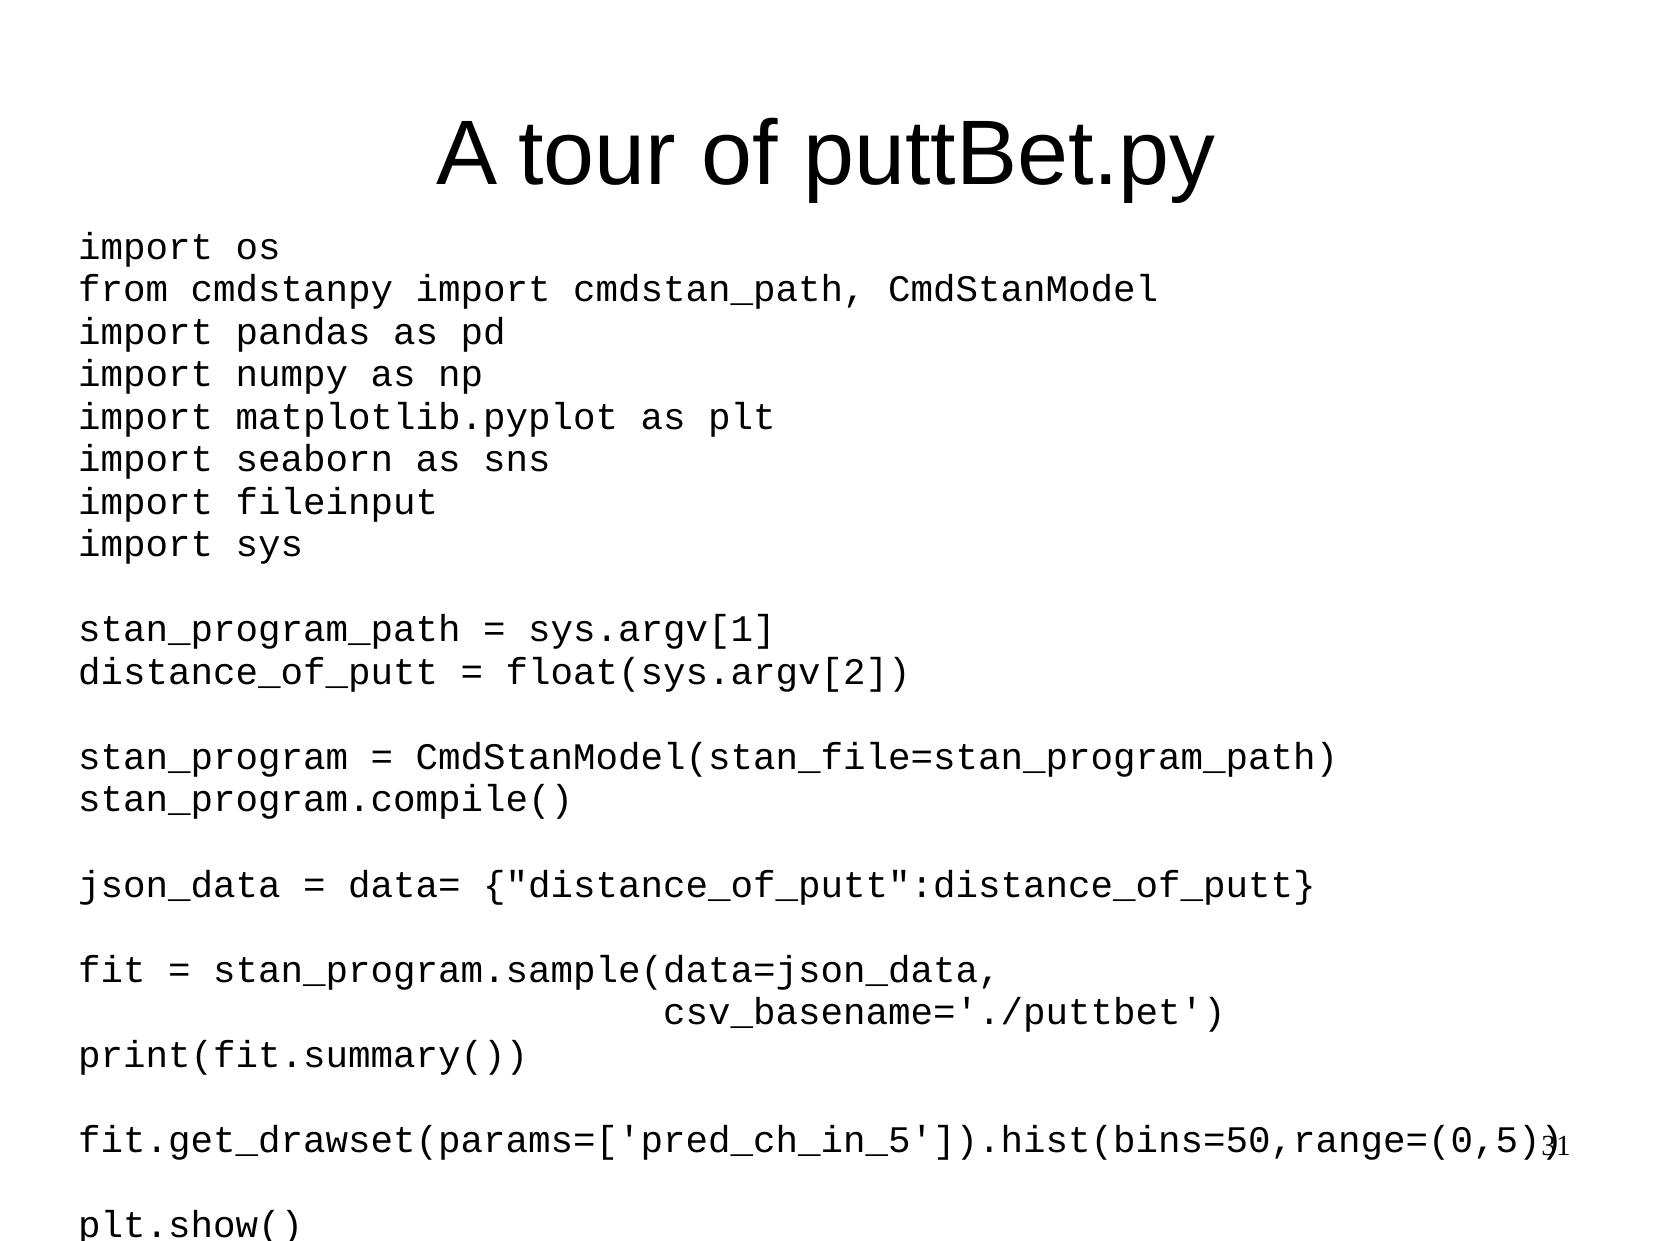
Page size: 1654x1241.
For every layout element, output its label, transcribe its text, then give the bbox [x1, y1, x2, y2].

title A tour of puttBet.py [82, 49, 1571, 257]
list import os from cmdstanpy import cmdstan_path, CmdStanModel import pandas as pd import numpy as np import matplotlib.pyplot as plt import seaborn as sns import fileinput import sys stan_program_path = sys.argv[1] distance_of_putt = float(sys.argv[2]) stan_program = CmdStanModel(stan_file=stan_program_path) stan_program.compile() json_data = data= {"distance_of_putt":distance_of_putt} fit = stan_program.sample(data=json_data, csv_basename='./puttbet') print(fit.summary()) fit.get_drawset(params=['pred_ch_in_5']).hist(bins=50,range=(0,5)) plt.show() [78, 227, 1567, 1179]
